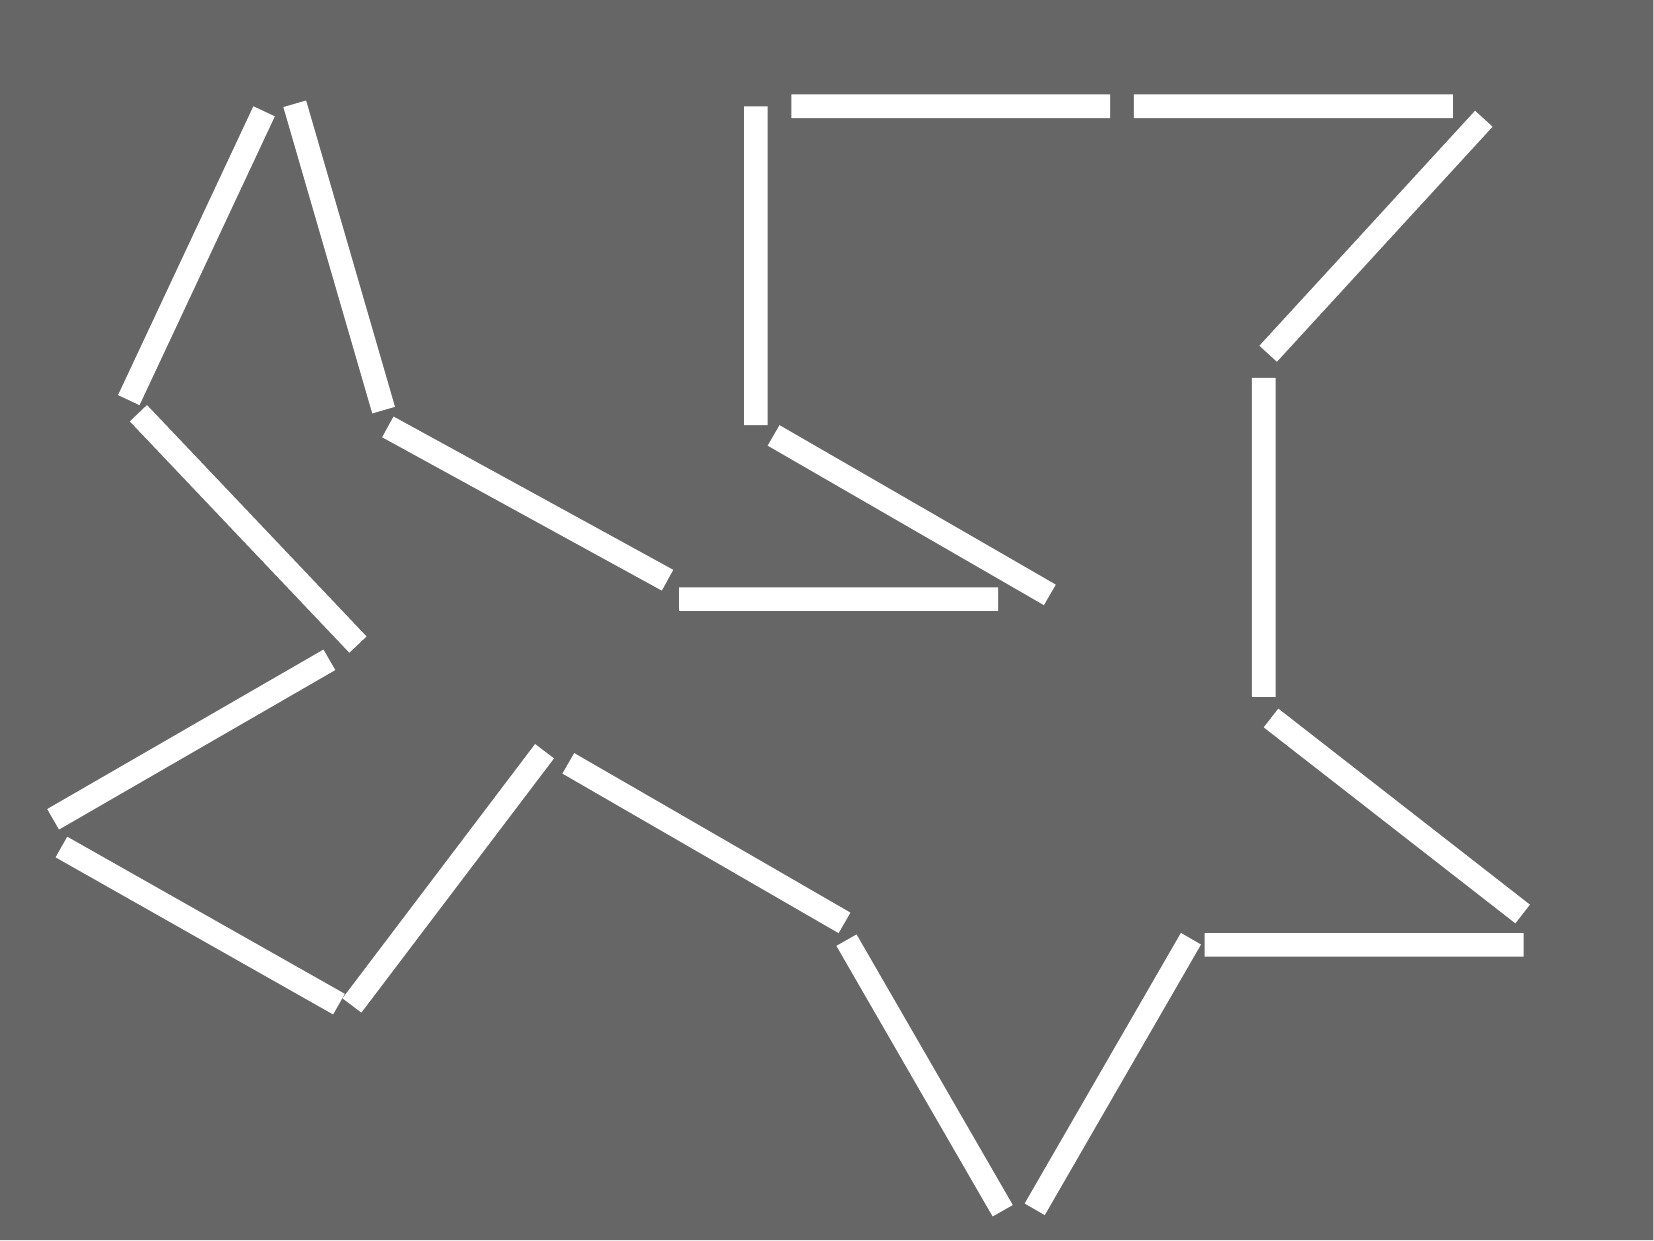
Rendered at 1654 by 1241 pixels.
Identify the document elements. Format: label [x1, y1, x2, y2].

text_box [0, 0, 1654, 1241]
